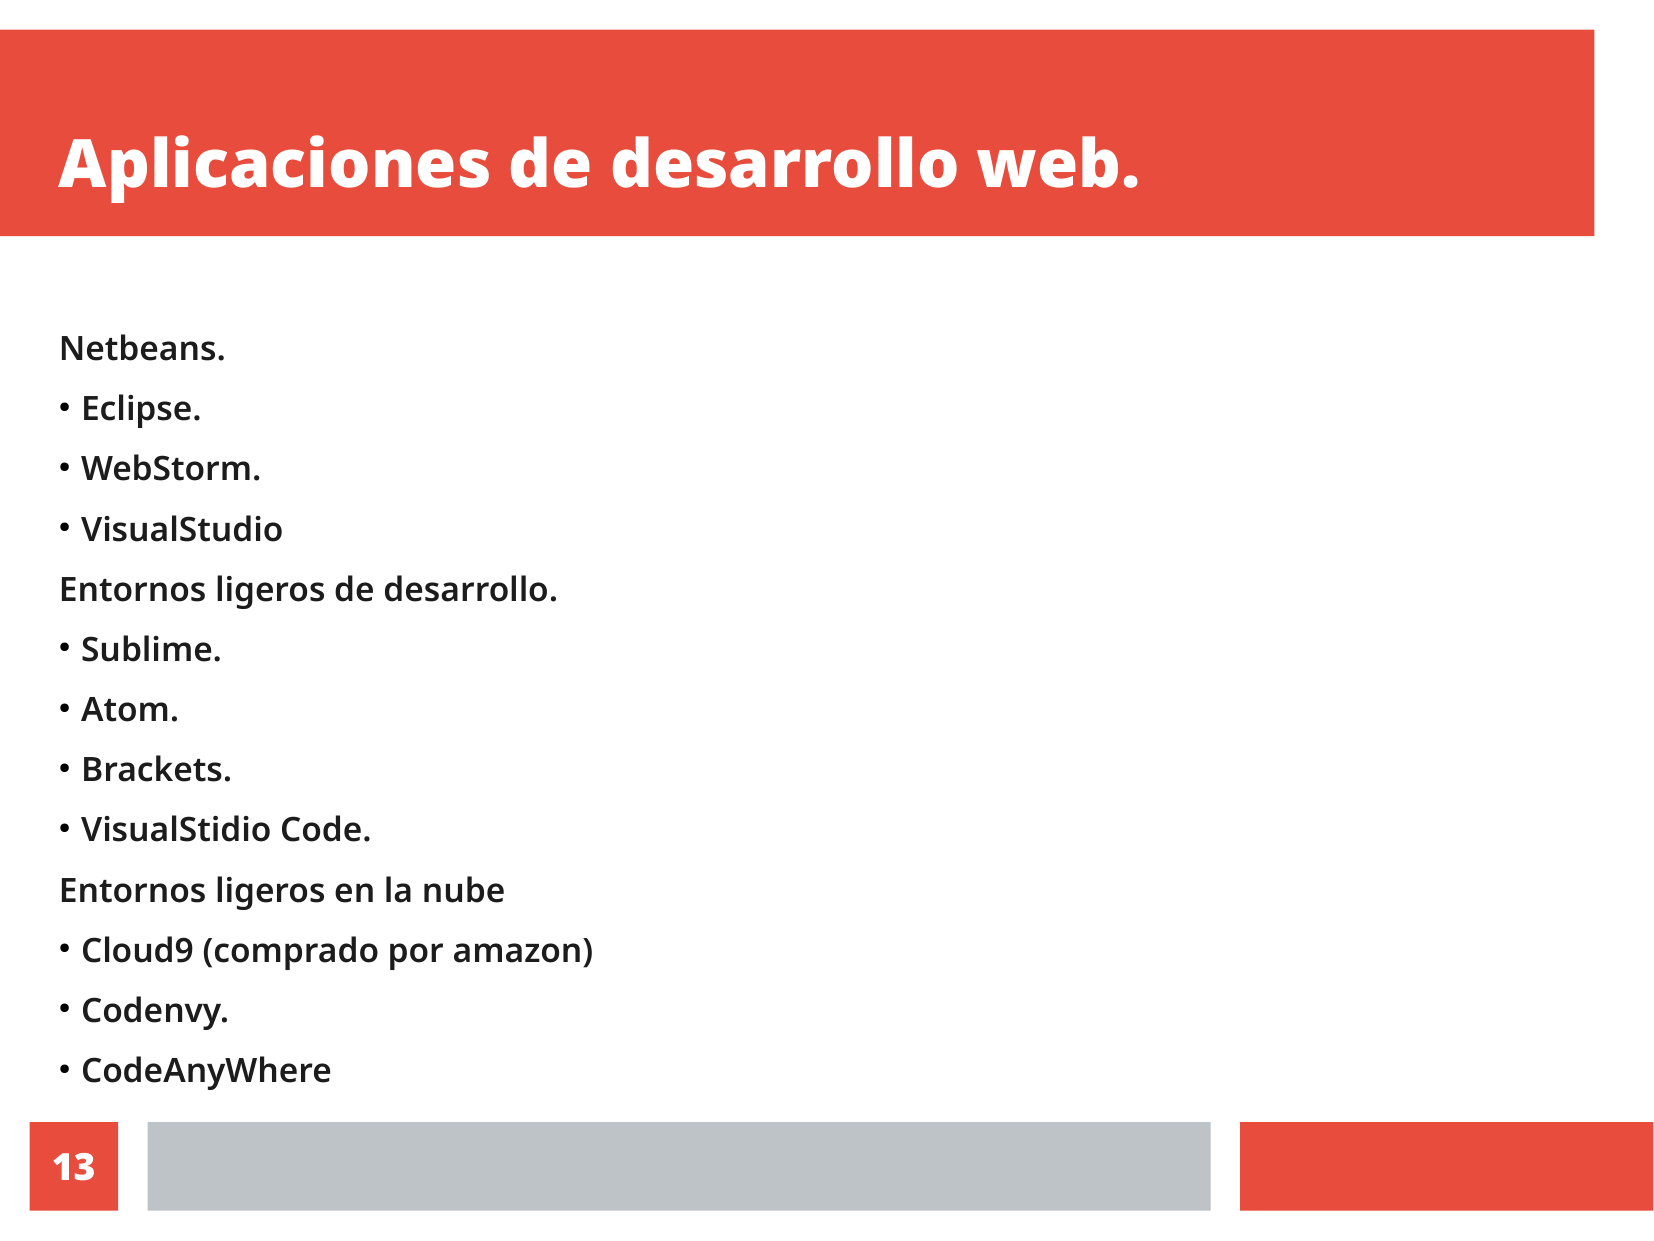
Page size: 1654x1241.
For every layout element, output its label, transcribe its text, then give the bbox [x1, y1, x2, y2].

list Netbeans. Eclipse. WebStorm. VisualStudio Entornos ligeros de desarrollo. Sublime. Atom. Brackets. VisualStidio Code. Entornos ligeros en la nube Cloud9 (comprado por amazon) Codenvy. CodeAnyWhere [59, 324, 1565, 1093]
title Aplicaciones de desarrollo web. [59, 59, 1595, 207]
